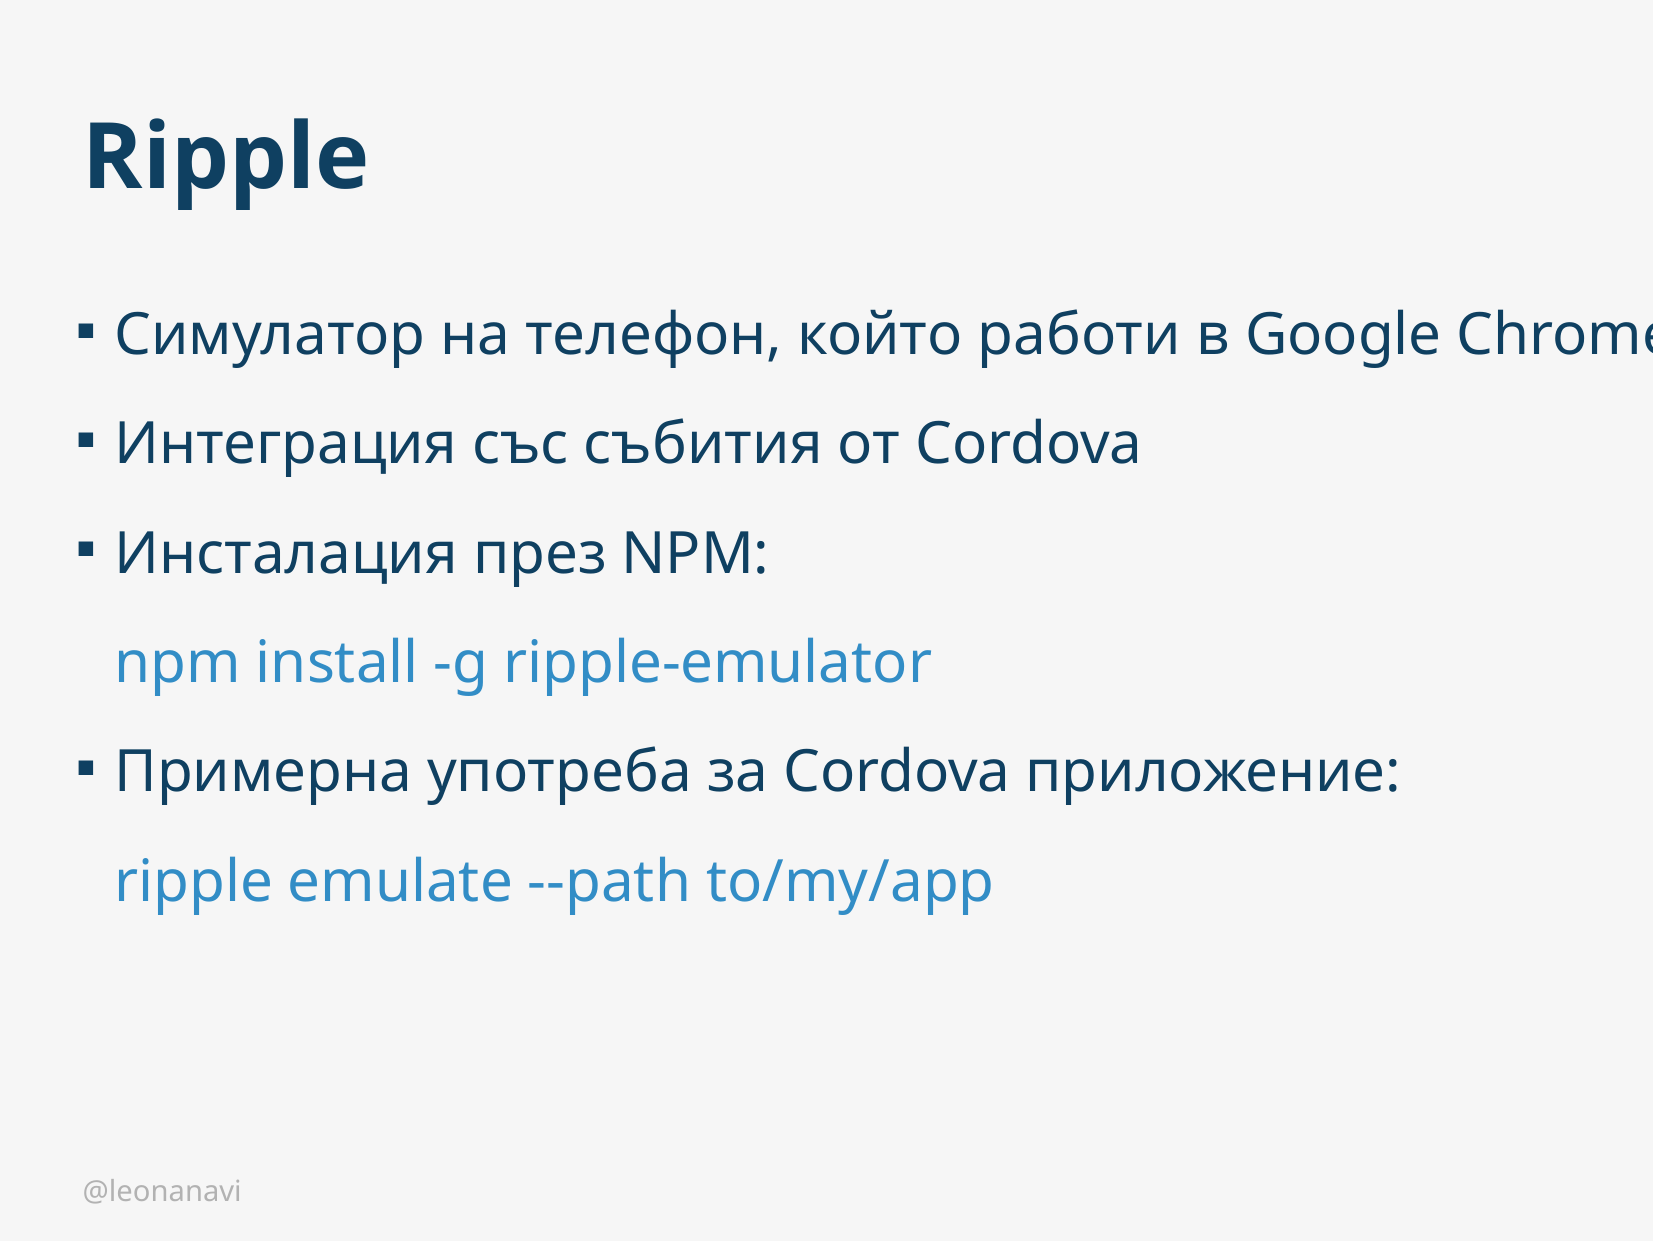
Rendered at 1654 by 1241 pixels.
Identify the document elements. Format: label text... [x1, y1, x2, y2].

text_box Симулатор на телефон, който работи в Google Chrome Интеграция със събития от Cordova Инсталация през NPM: npm install -g ripple-emulator Примерна употреба за Cordova приложение: ripple emulate --path to/my/app [63, 285, 1613, 1026]
title Ripple [82, 49, 1571, 257]
